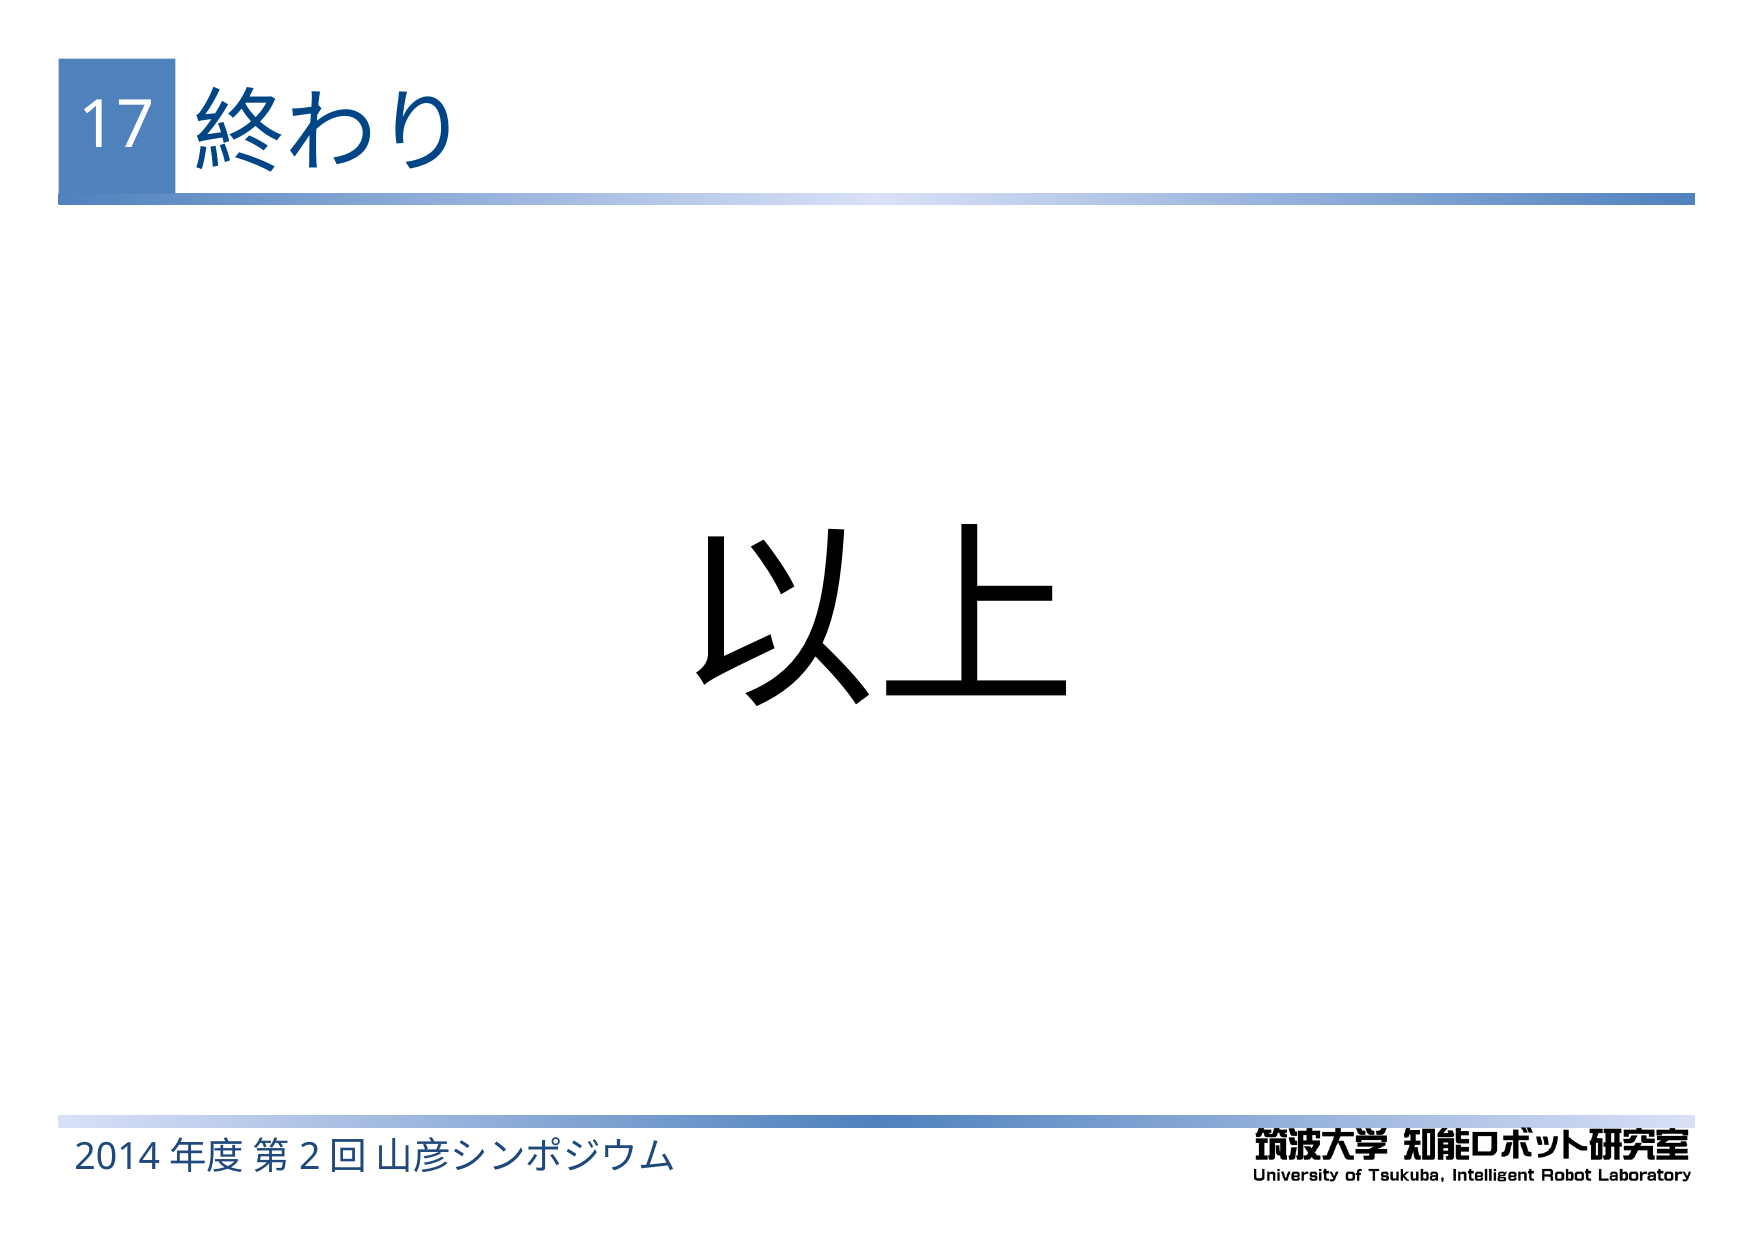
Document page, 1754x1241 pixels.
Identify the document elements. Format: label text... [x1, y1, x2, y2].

text_box 以上 [661, 496, 1092, 745]
picture [1252, 1127, 1691, 1182]
title 終わり [193, 61, 1651, 205]
